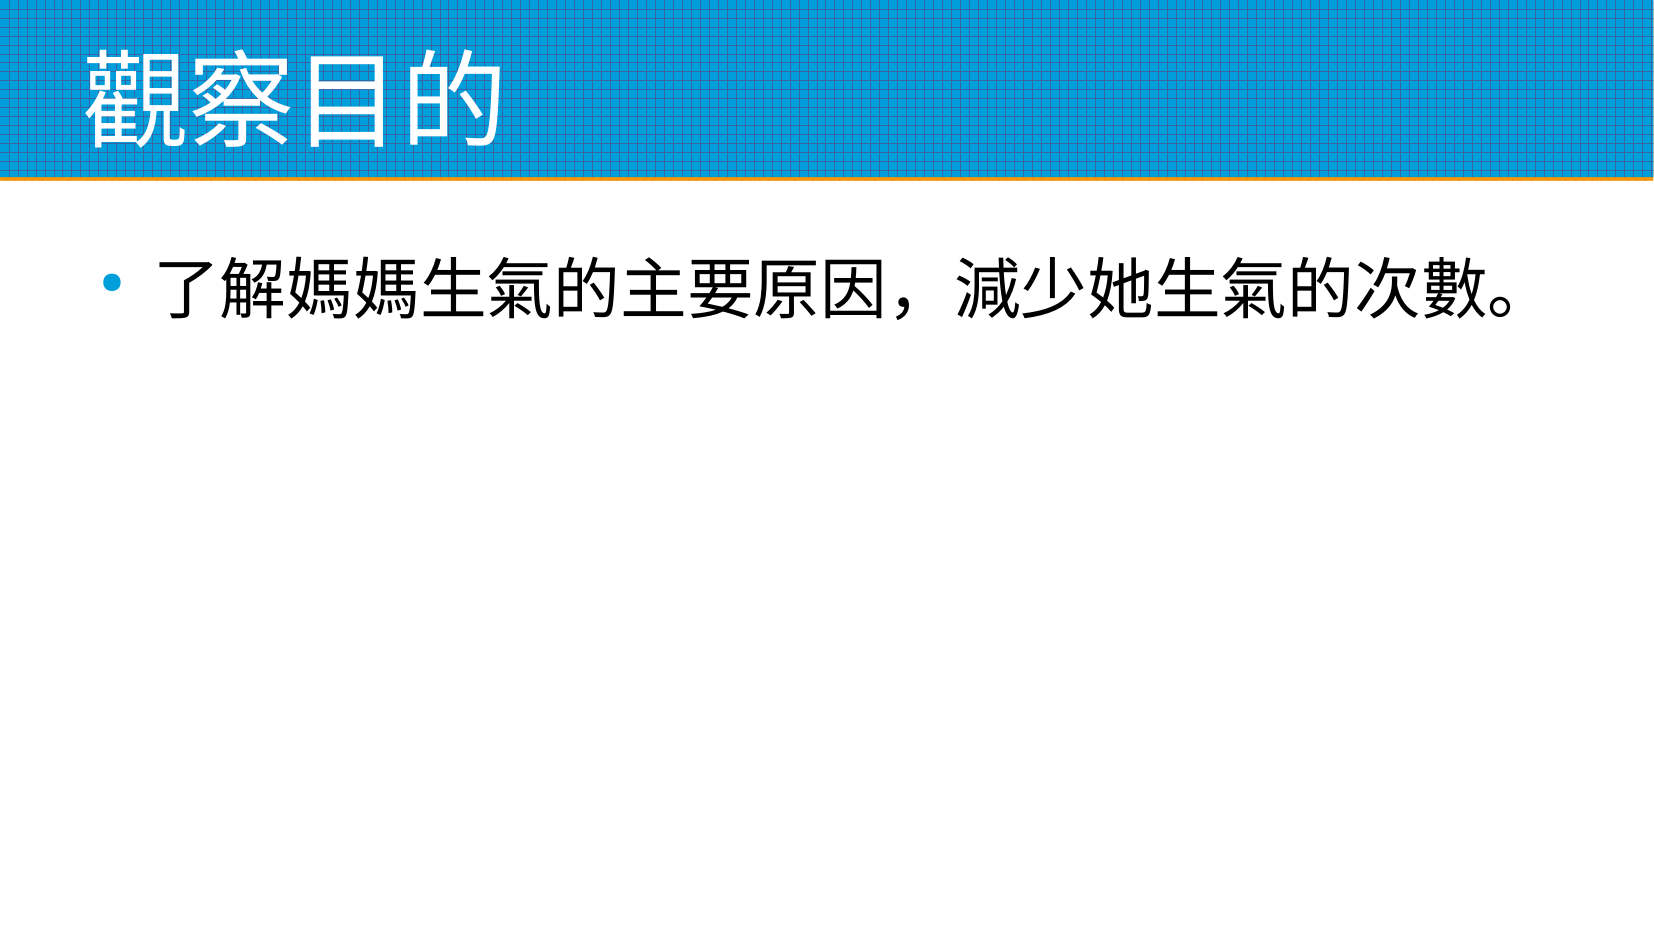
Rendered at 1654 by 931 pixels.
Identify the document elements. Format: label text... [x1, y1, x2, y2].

list 了解媽媽生氣的主要原因，減少她生氣的次數。 [82, 236, 1563, 811]
title 觀察目的 [82, 14, 1571, 171]
